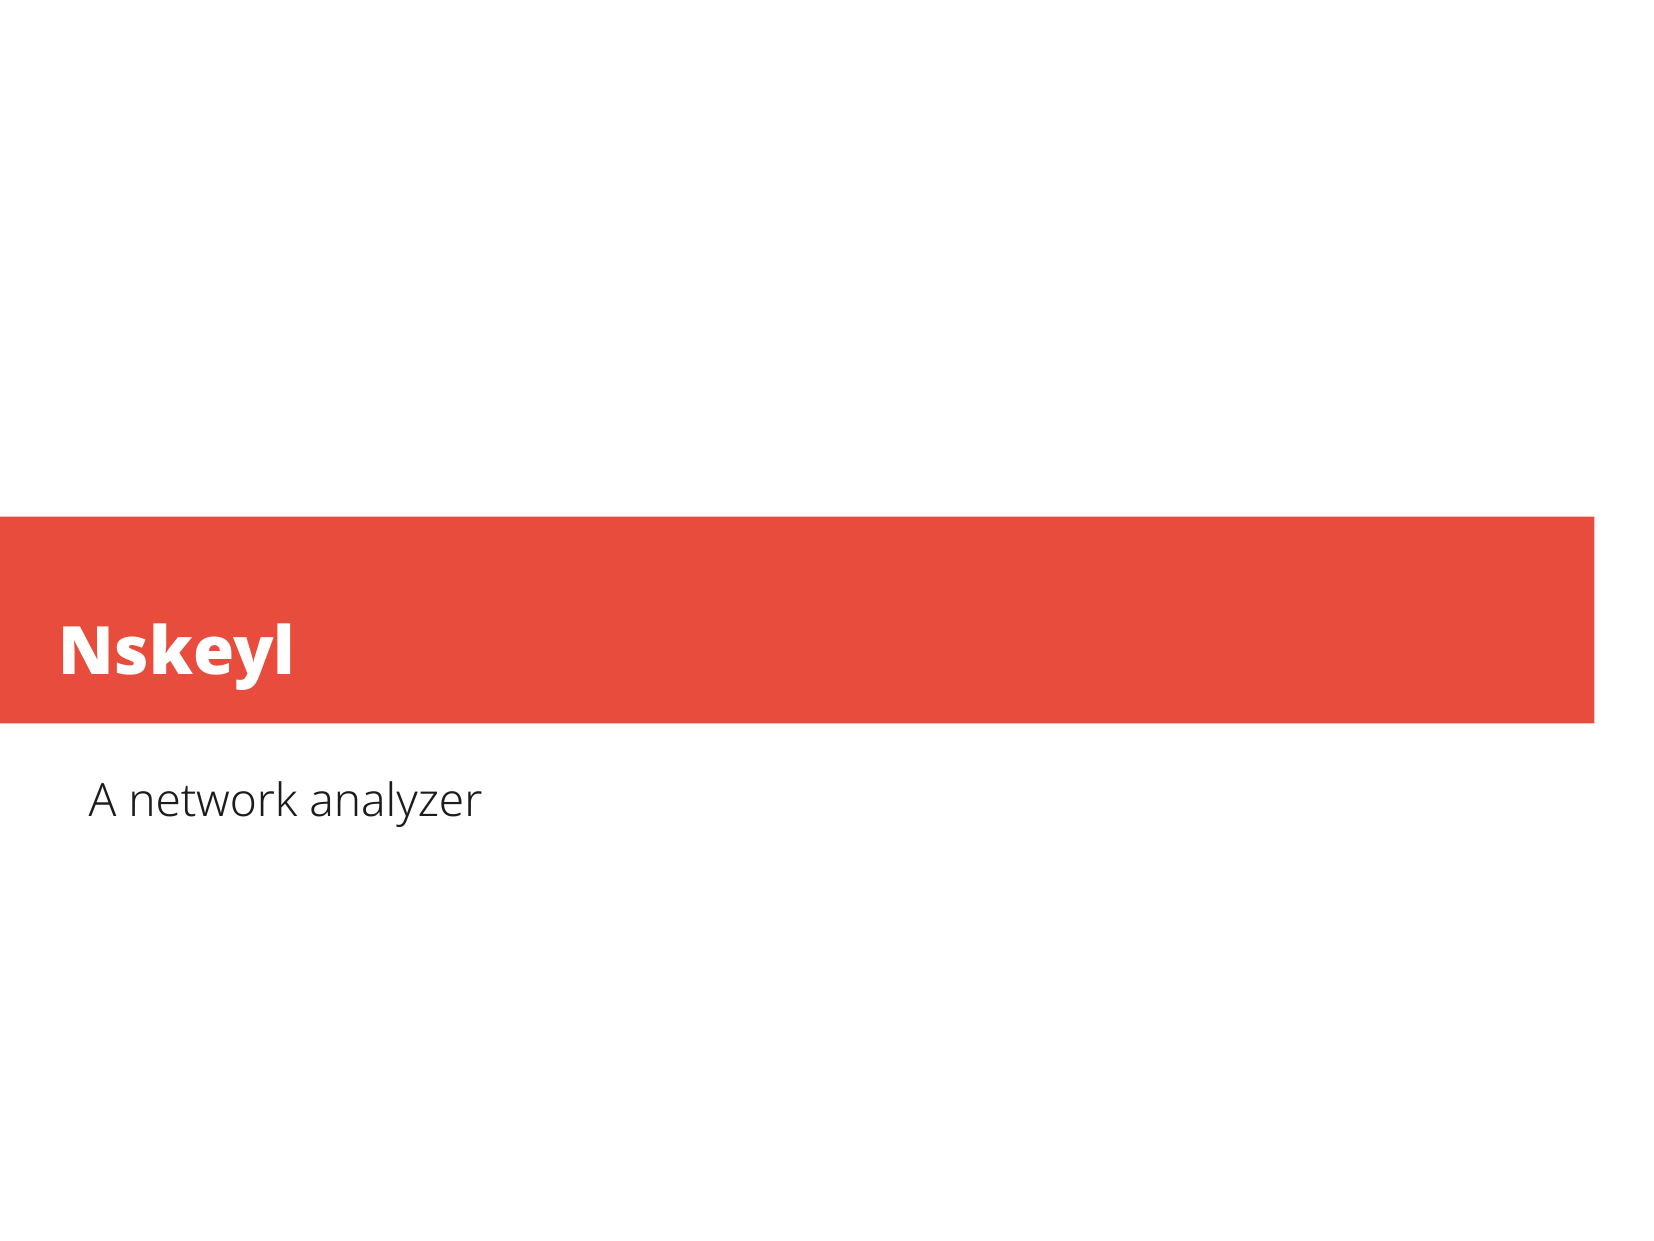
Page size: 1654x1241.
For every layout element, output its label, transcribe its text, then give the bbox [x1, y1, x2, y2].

subtitle A network analyzer [88, 767, 1595, 1182]
title Nskeyl [59, 546, 1595, 694]
